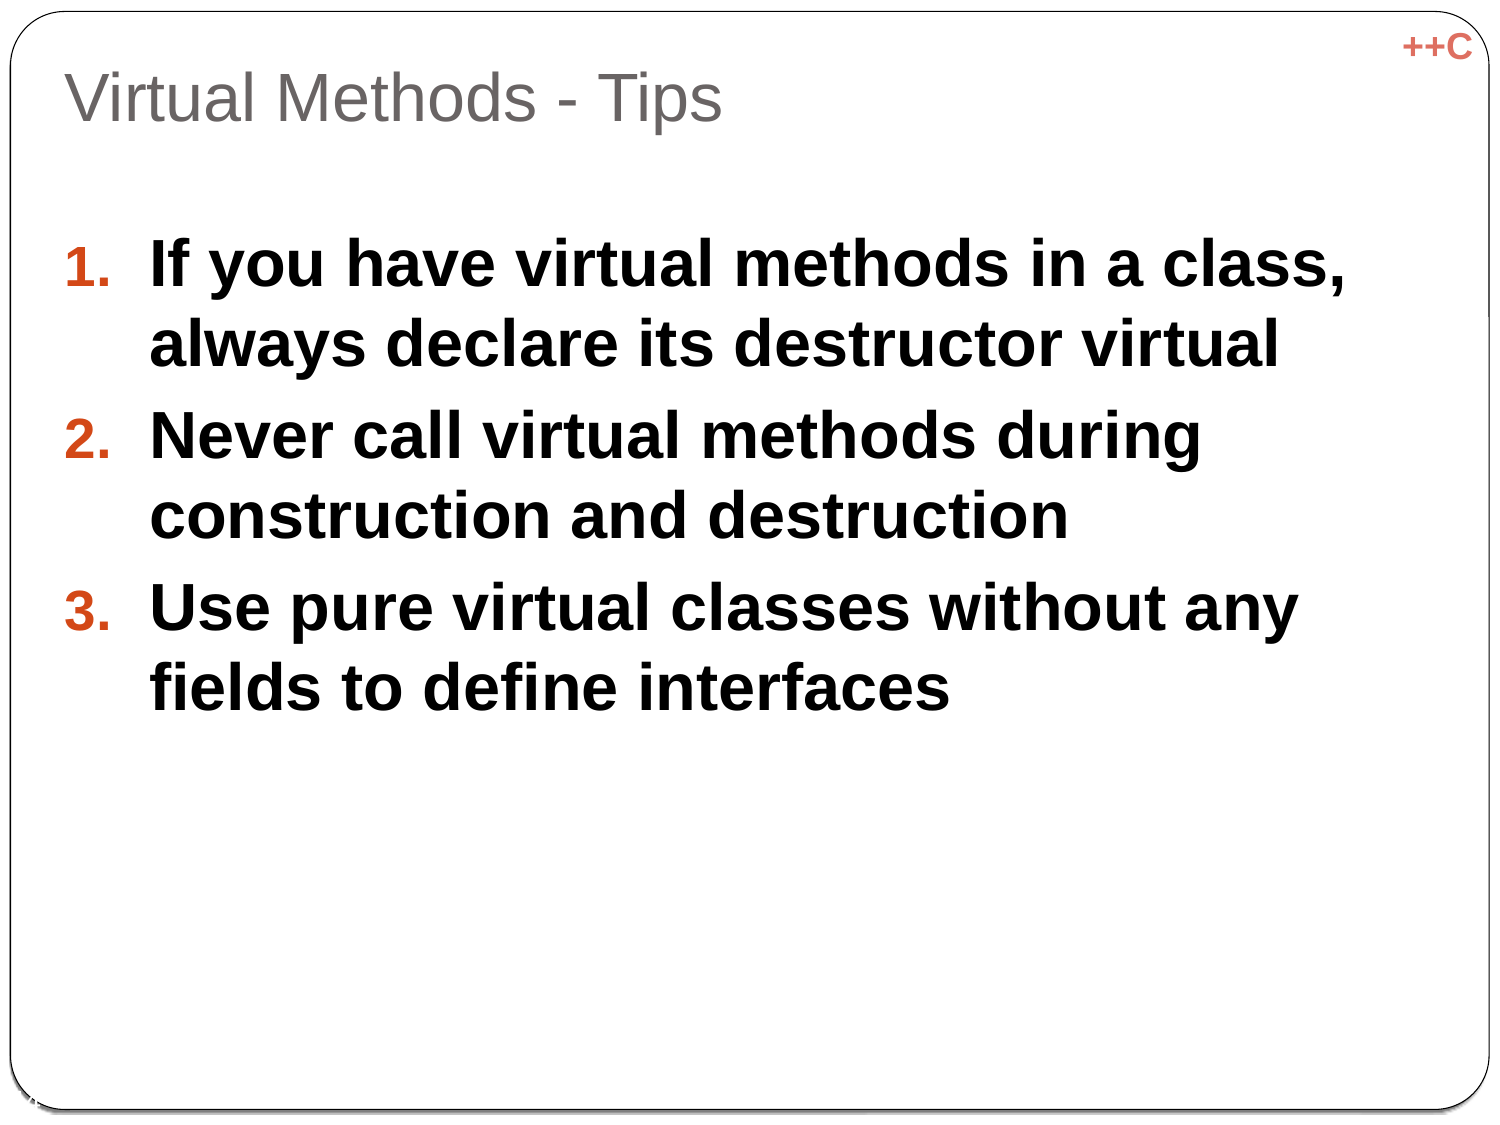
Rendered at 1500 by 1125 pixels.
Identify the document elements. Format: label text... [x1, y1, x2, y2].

title Virtual Methods - Tips [50, 45, 1450, 150]
list If you have virtual methods in a class, always declare its destructor virtual Never call virtual methods during construction and destruction Use pure virtual classes without any fields to define interfaces [50, 212, 1450, 1125]
slide_number 22 [0, 1074, 50, 1125]
